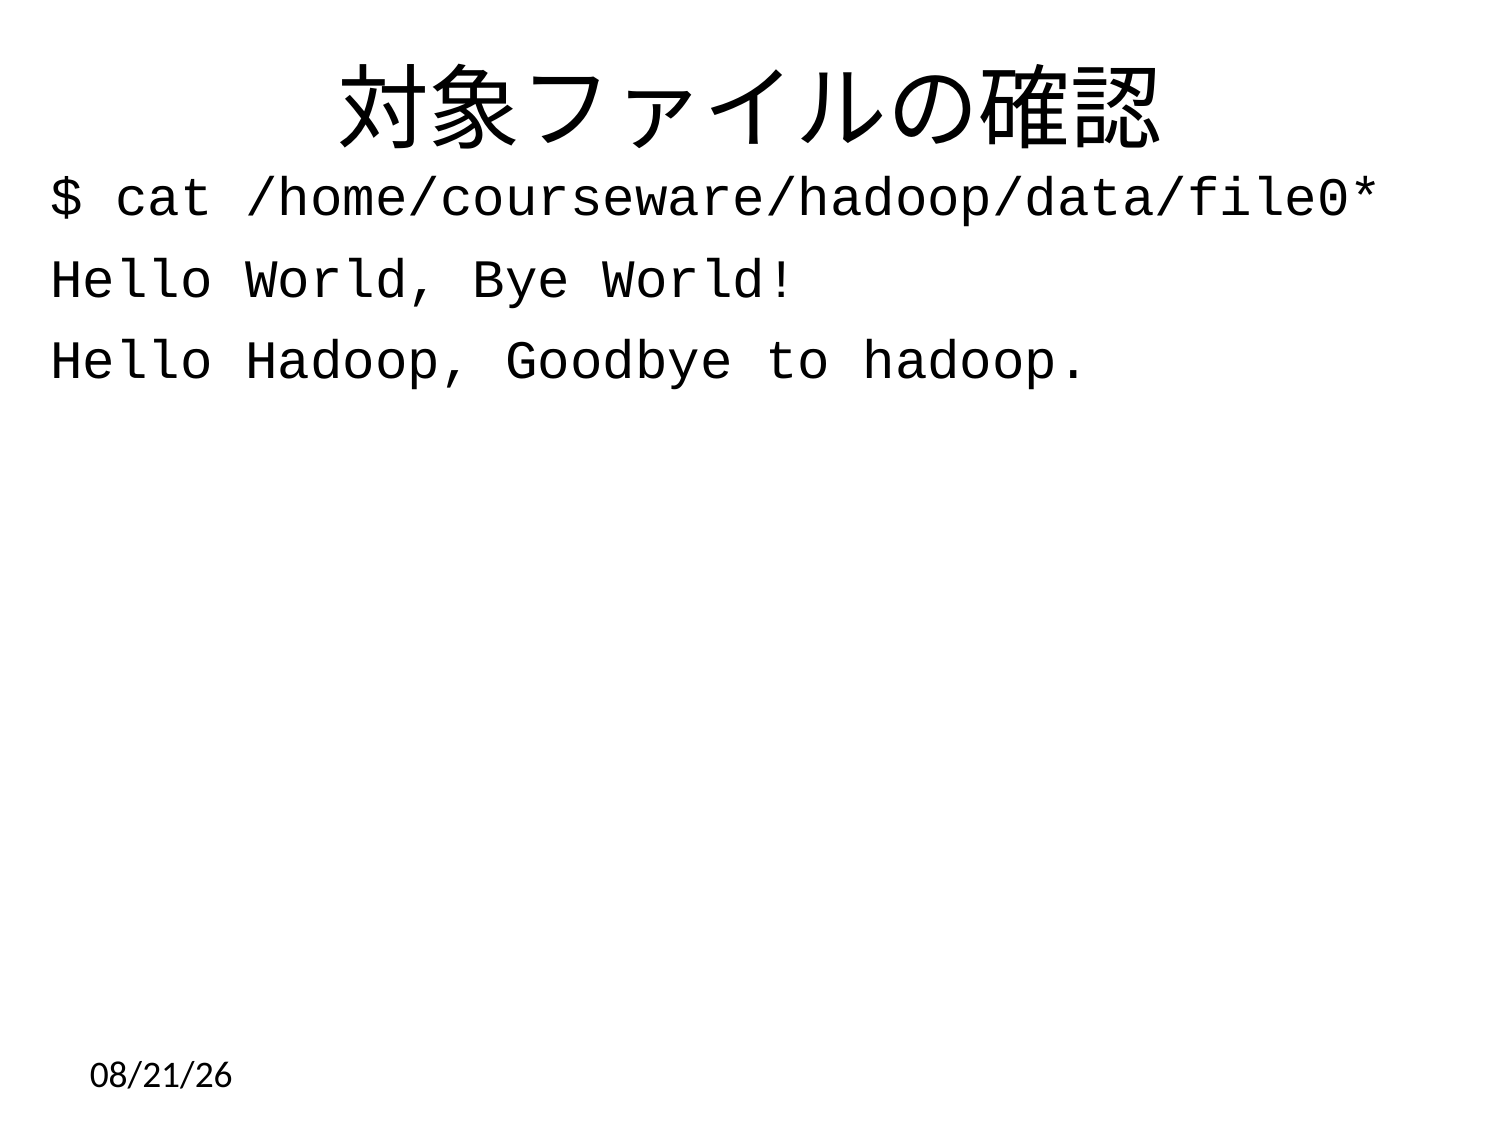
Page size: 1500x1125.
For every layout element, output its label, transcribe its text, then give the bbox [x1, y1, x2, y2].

title 対象ファイルの確認 [75, 21, 1426, 153]
list $ cat /home/courseware/hadoop/data/file0* Hello World, Bye World! Hello Hadoop, Goodbye to hadoop. [35, 153, 1477, 1028]
